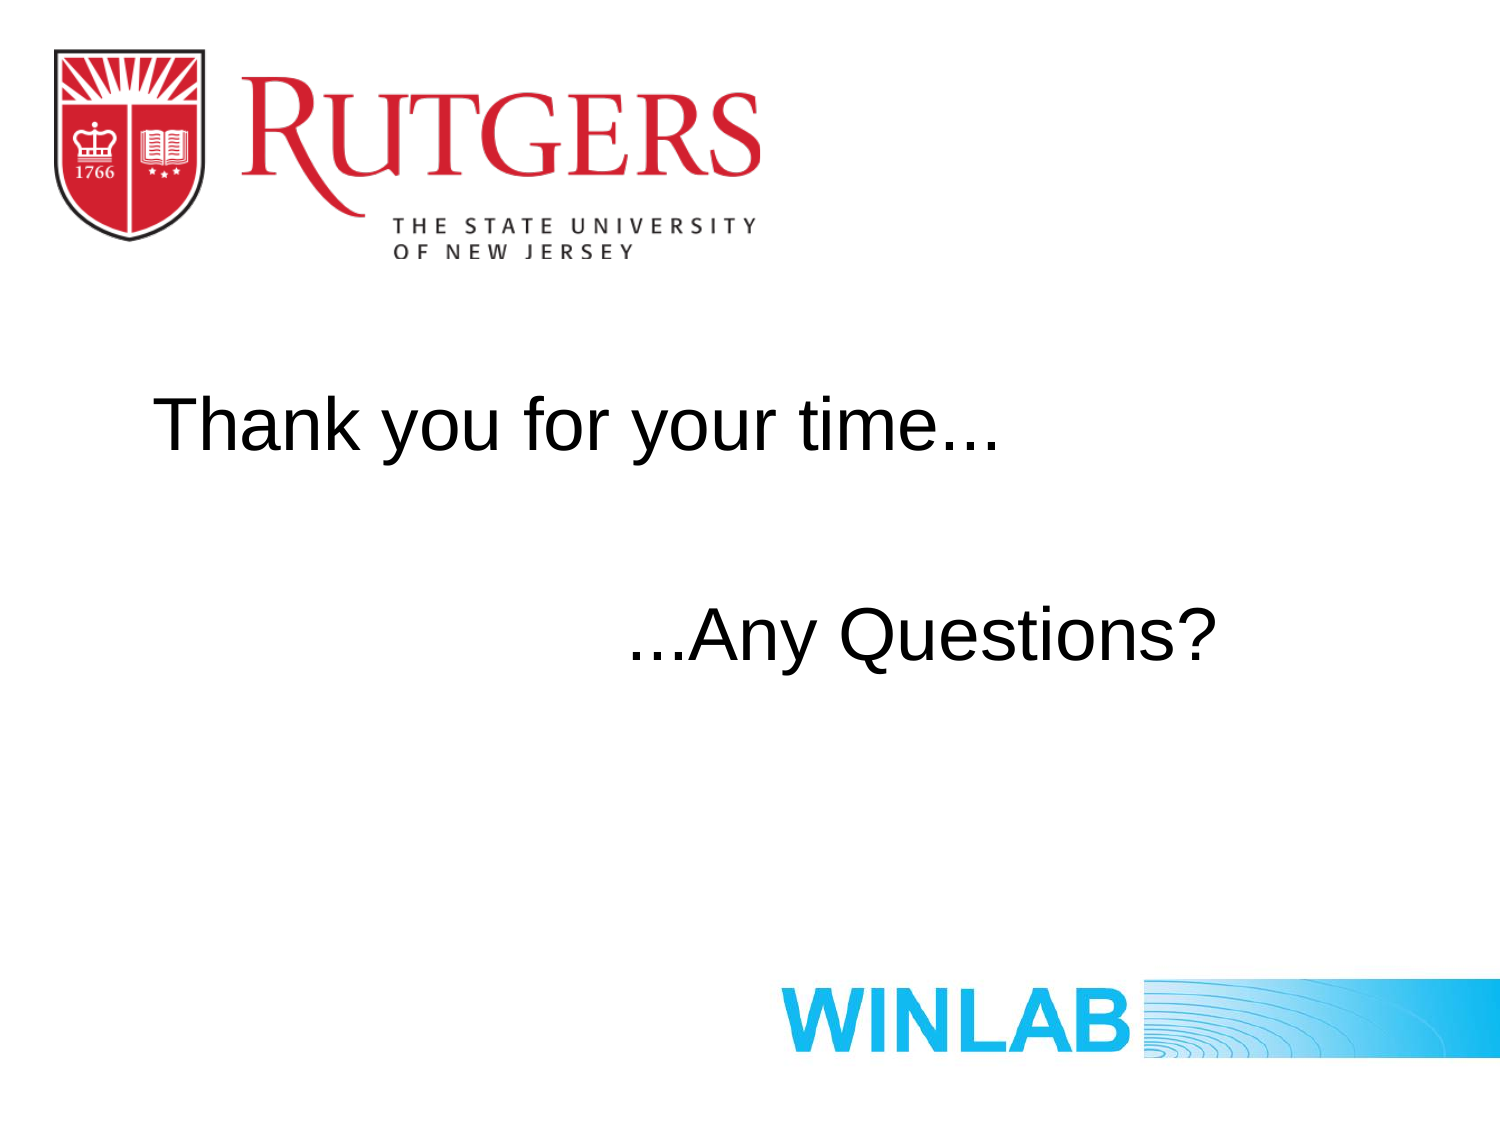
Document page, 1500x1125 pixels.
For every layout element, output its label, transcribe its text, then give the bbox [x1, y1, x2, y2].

text_box Thank you for your time... [0, 299, 1215, 542]
picture [727, 937, 1500, 1125]
text_box ...Any Questions? [285, 510, 1500, 752]
